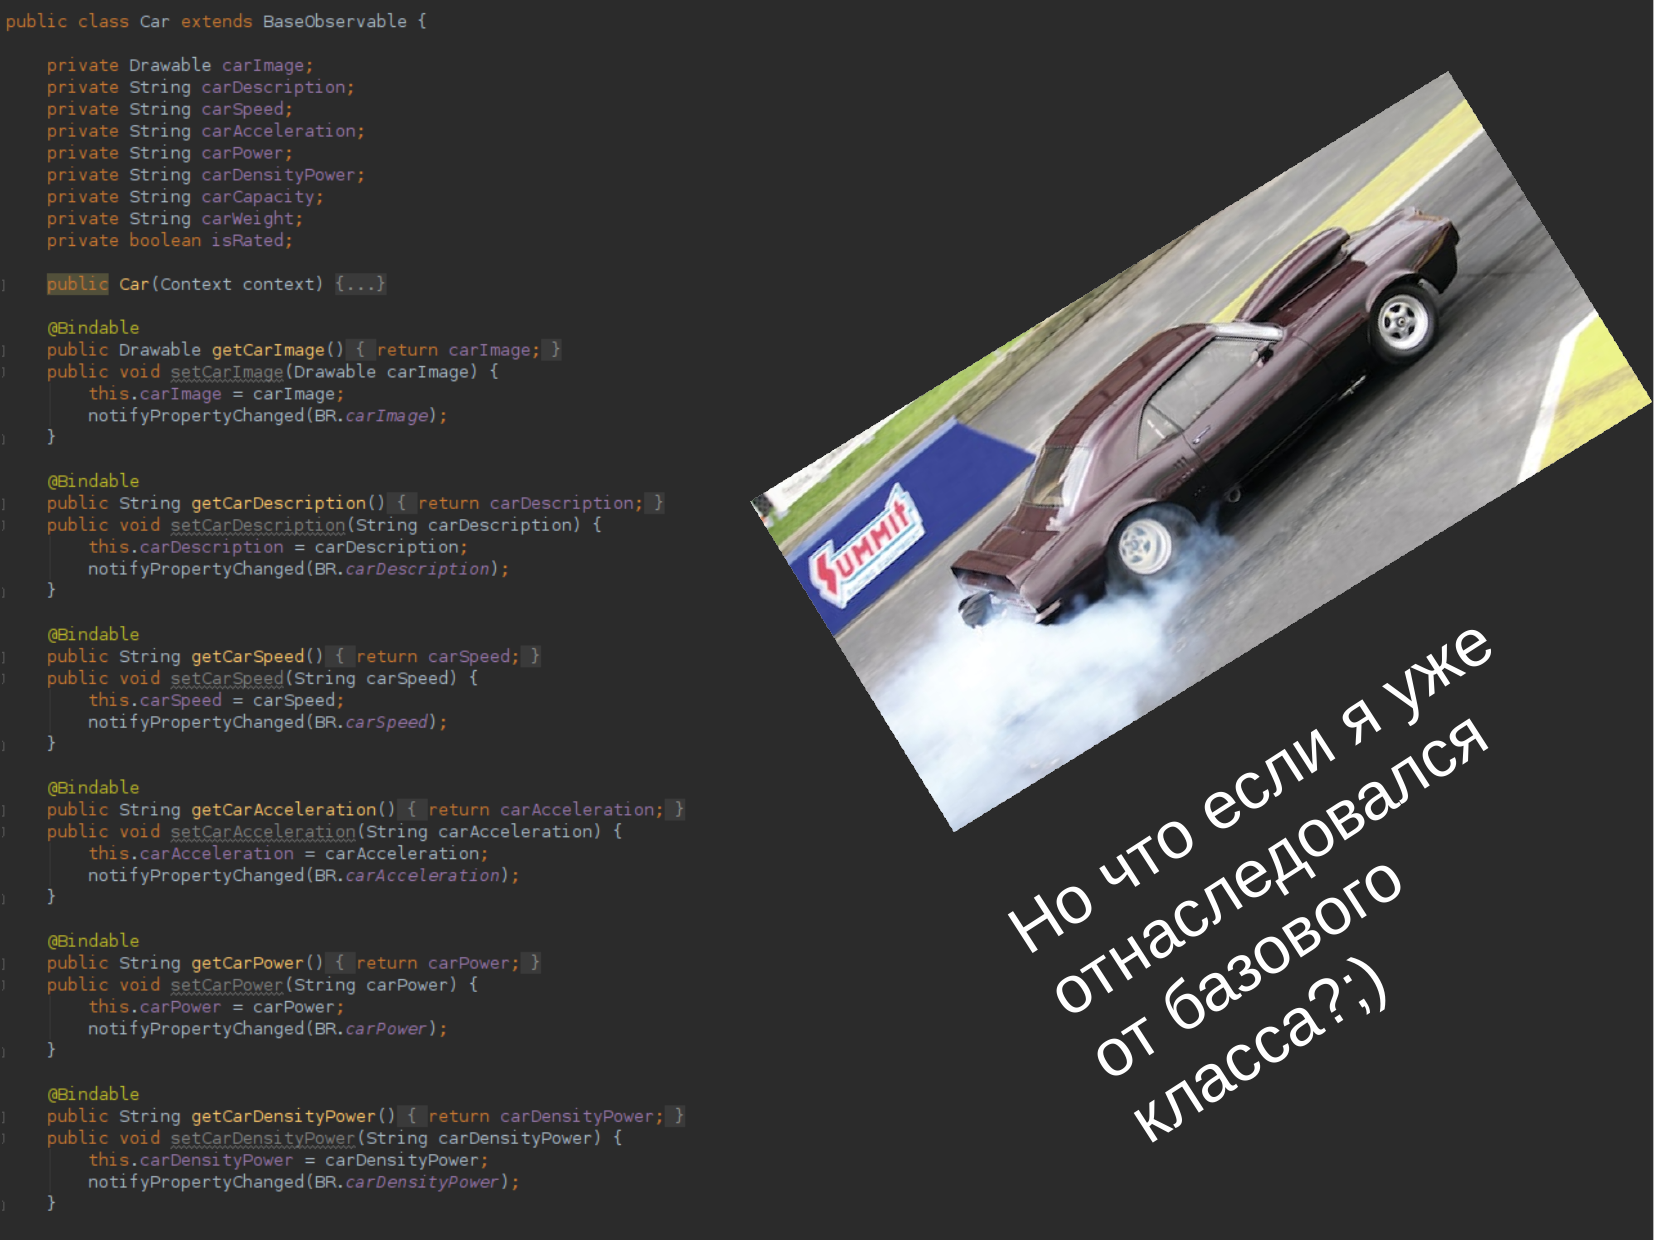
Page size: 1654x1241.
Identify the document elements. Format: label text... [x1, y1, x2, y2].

picture [2, 0, 1652, 1229]
text_box Но что если я уже отнаследовался от базового класса?;) [979, 580, 1654, 1172]
